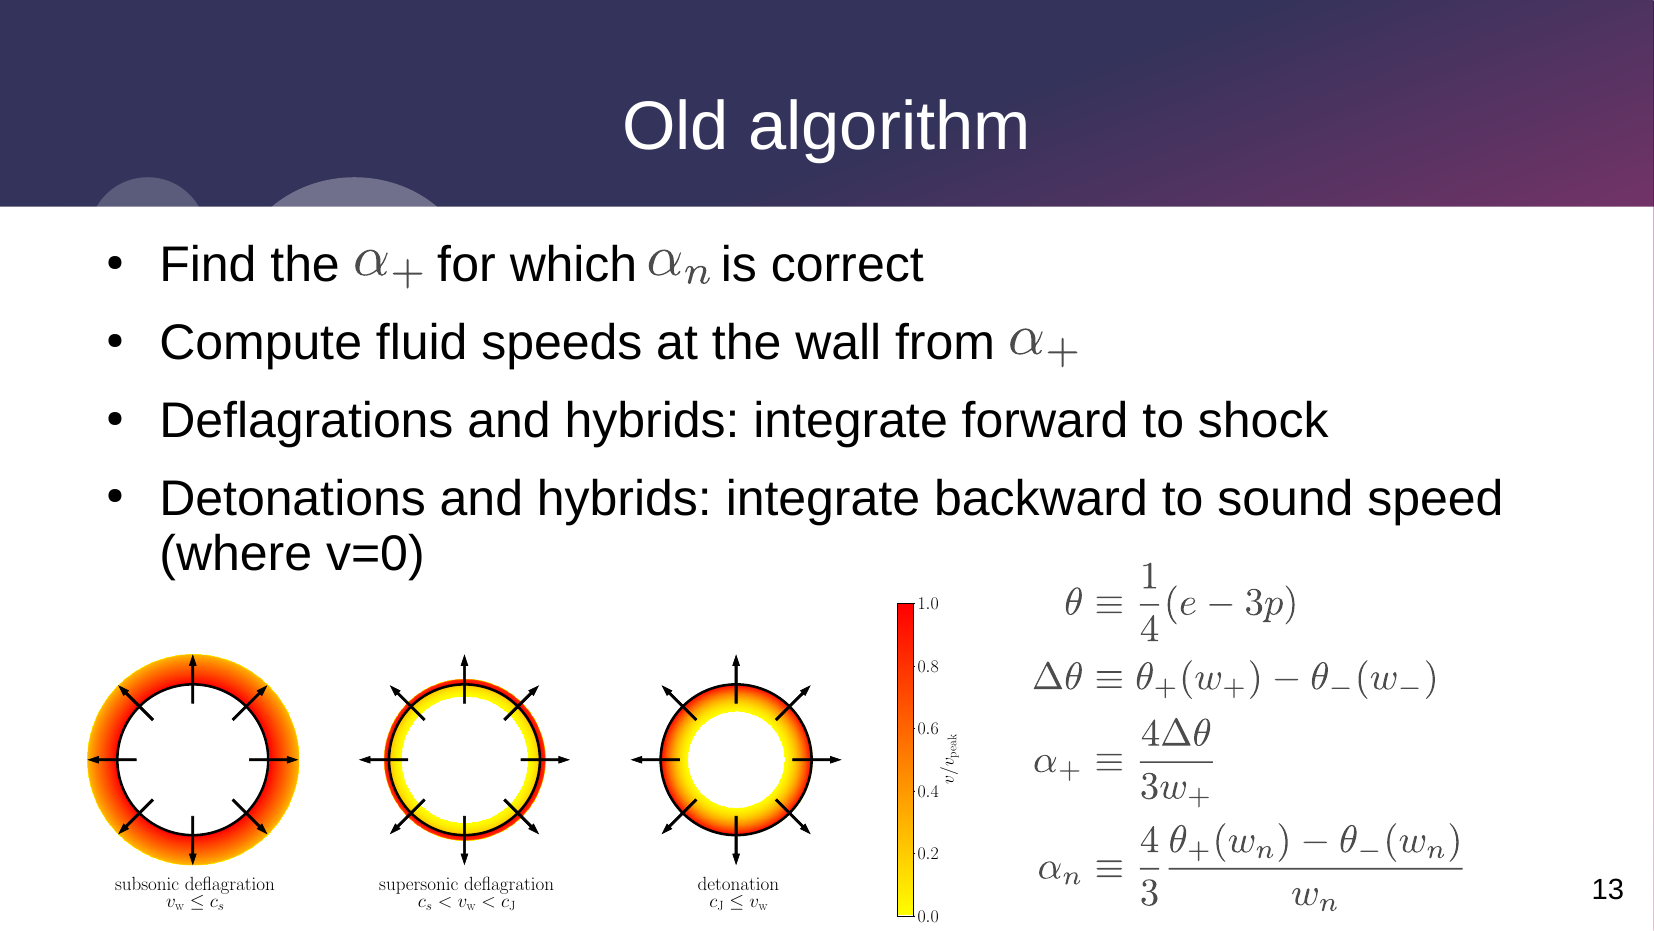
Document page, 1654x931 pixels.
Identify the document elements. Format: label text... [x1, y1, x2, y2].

picture [75, 592, 965, 931]
text_box [648, 249, 710, 285]
text_box [1010, 328, 1078, 368]
text_box [355, 249, 423, 289]
text_box [1033, 562, 1463, 912]
list Find the for which is correct Compute fluid speeds at the wall from Deflagrations and hybrids: integrate forward to shock Detonations and hybrids: integrate backward to sound speed (where v=0) [88, 236, 1565, 827]
title Old algorithm [88, 44, 1565, 207]
